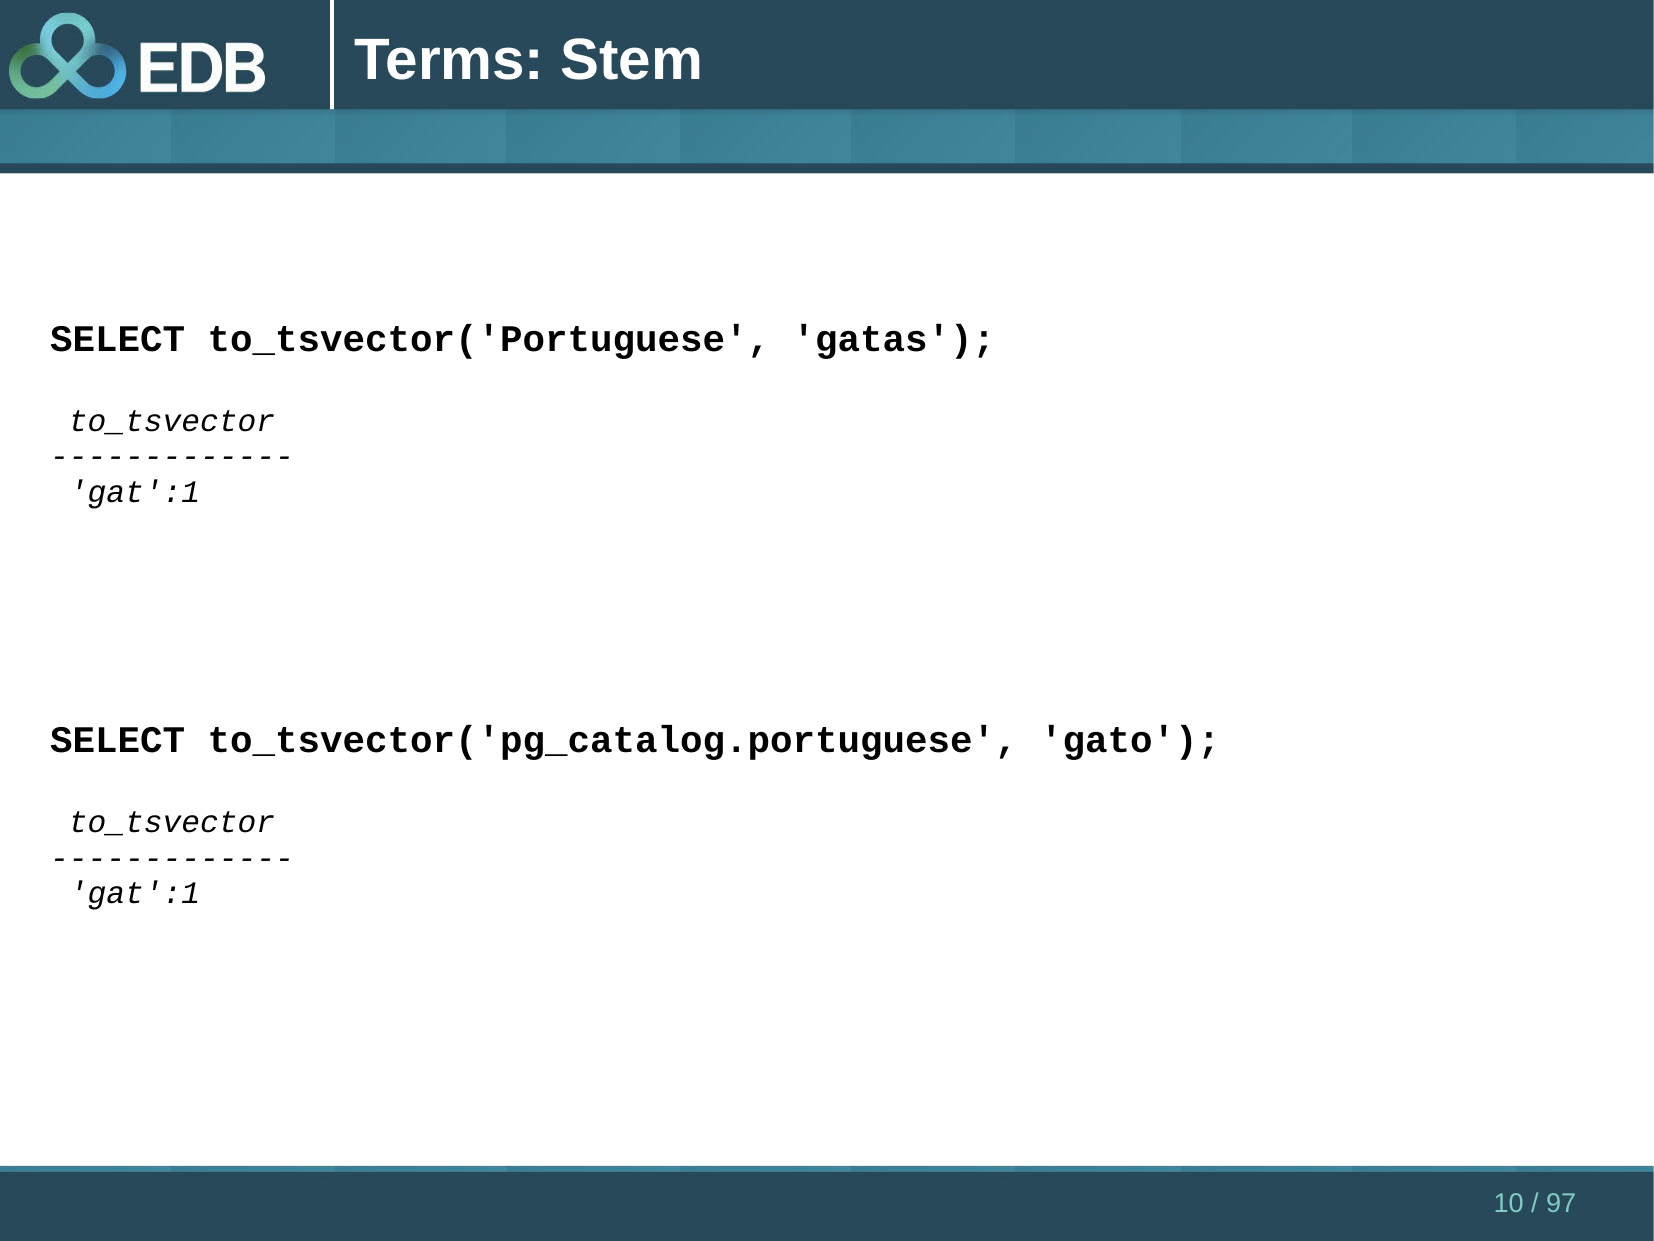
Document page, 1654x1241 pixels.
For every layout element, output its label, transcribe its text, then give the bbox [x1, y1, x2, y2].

text_box SELECT to_tsvector('pg_catalog.portuguese', 'gato'); to_tsvector ------------- 'gat':1 [35, 714, 1241, 921]
title Terms: Stem [354, 26, 1595, 92]
picture [0, 0, 1654, 1241]
text_box SELECT to_tsvector('Portuguese', 'gatas'); to_tsvector ------------- 'gat':1 [35, 312, 1034, 519]
